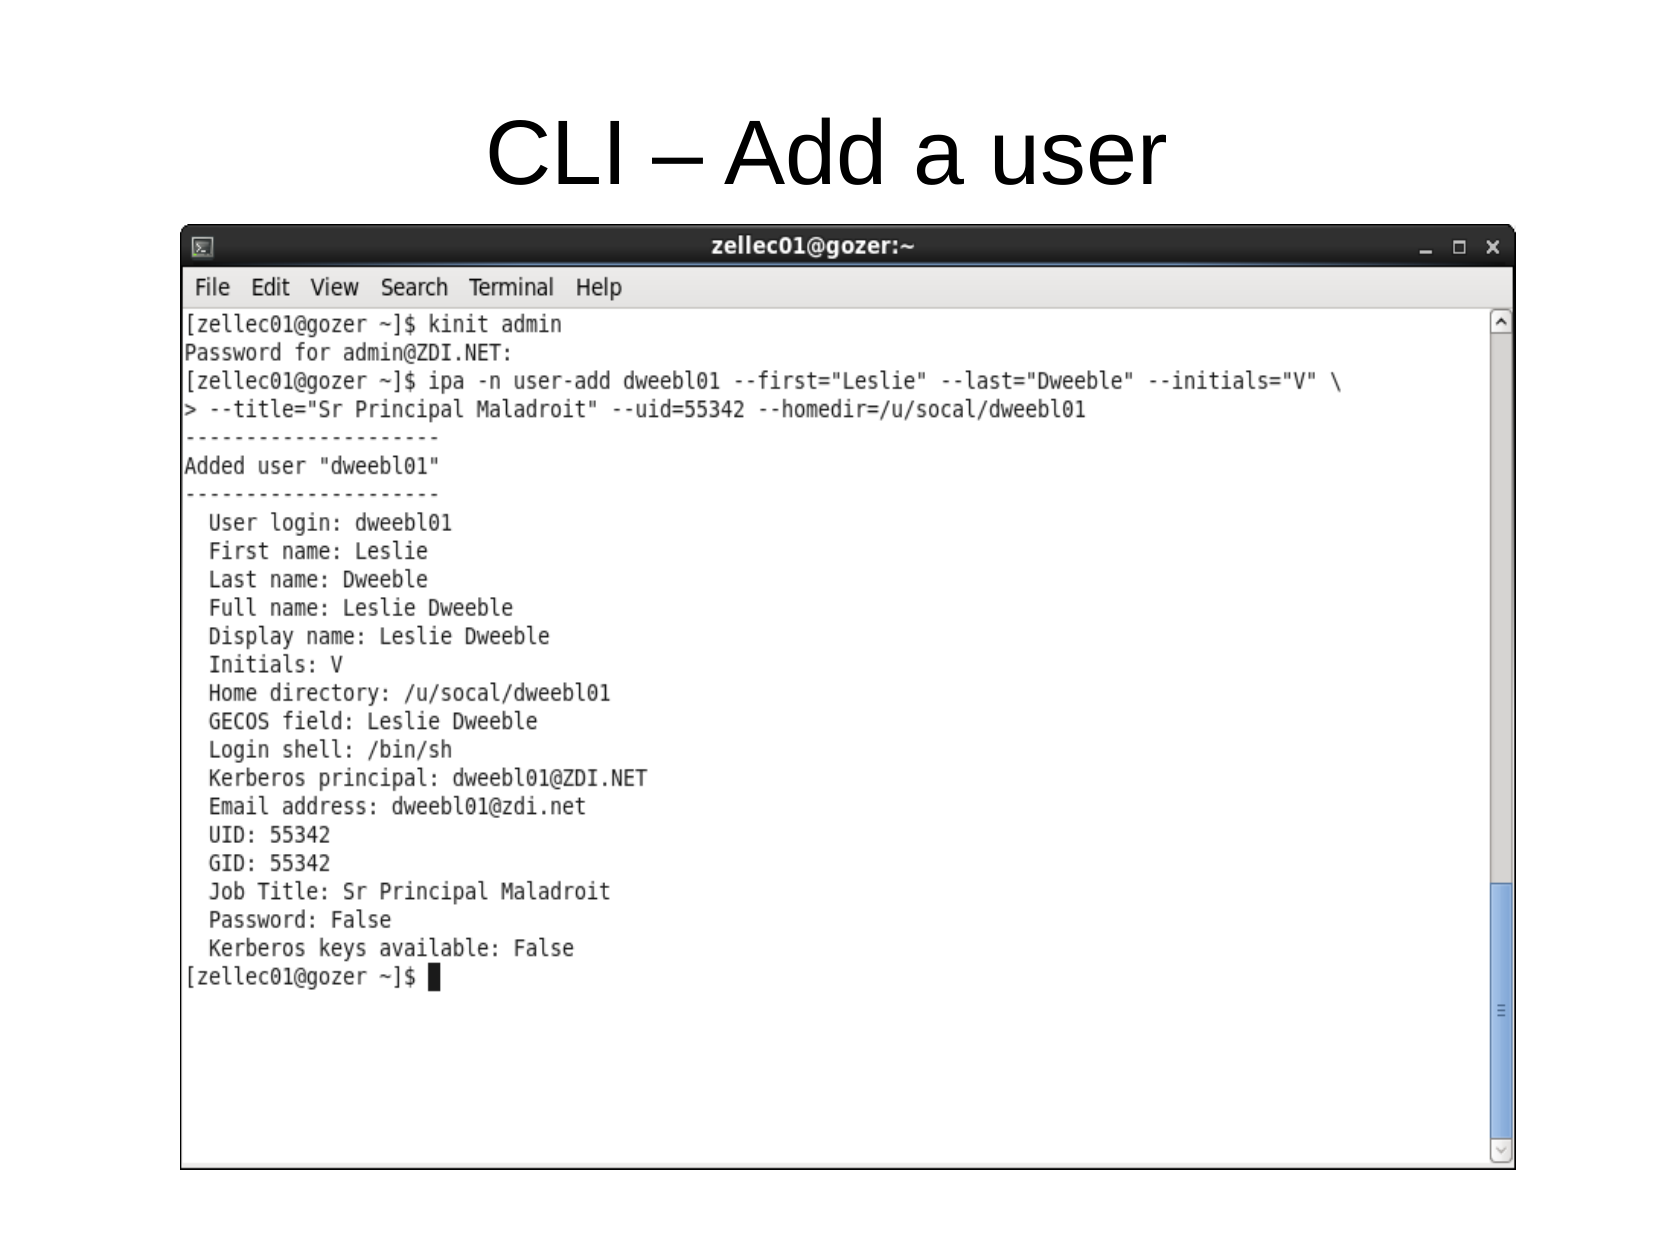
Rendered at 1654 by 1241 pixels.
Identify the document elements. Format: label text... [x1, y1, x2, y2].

picture [180, 224, 1516, 1171]
title CLI – Add a user [82, 49, 1571, 257]
